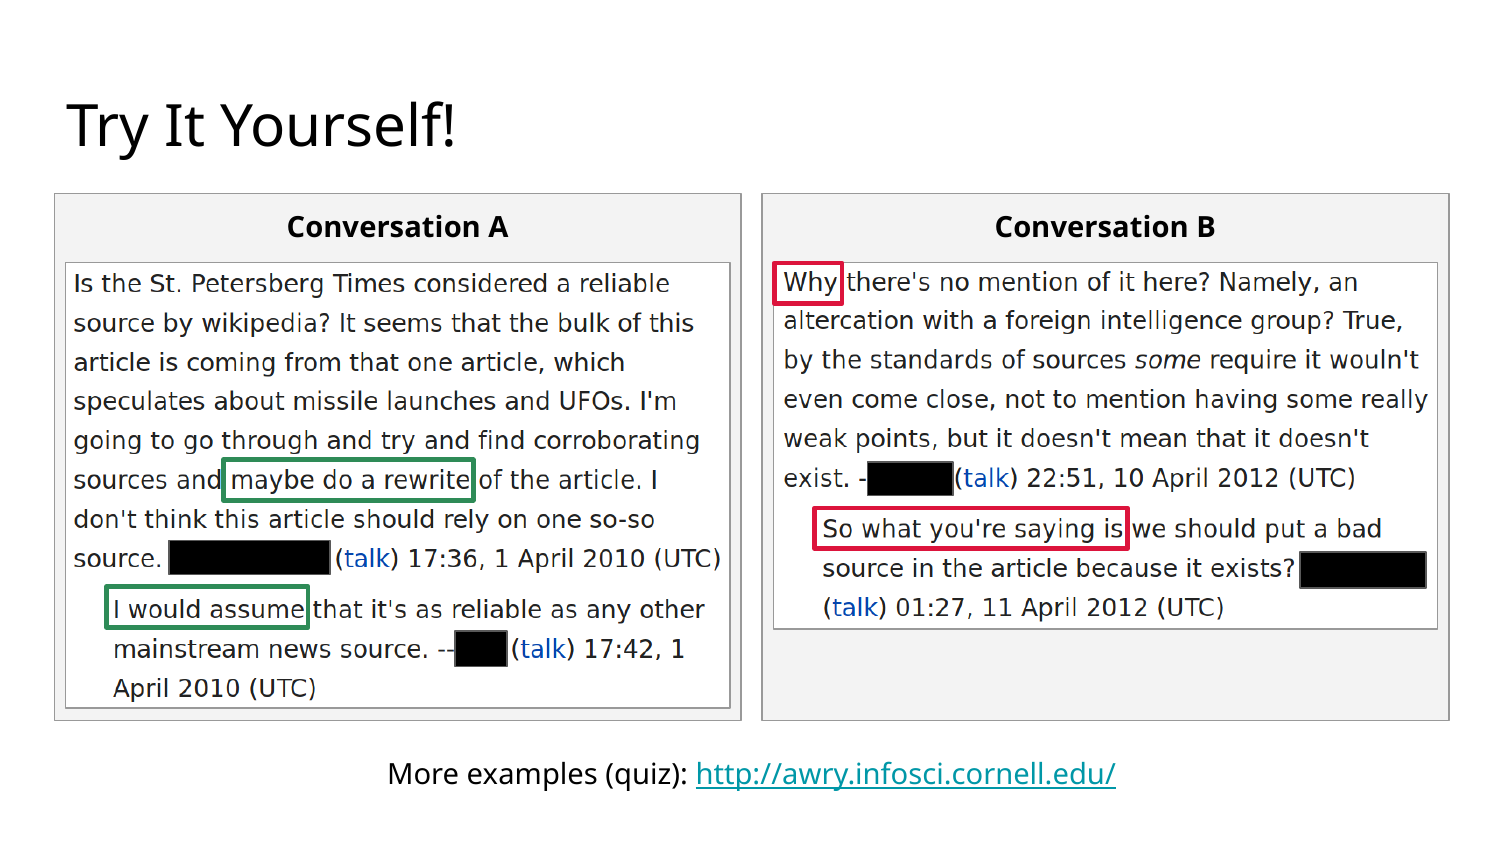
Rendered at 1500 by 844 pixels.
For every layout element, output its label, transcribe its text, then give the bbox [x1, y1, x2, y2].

text_box Conversation A [54, 193, 742, 720]
text_box More examples (quiz): http://awry.infosci.cornell.edu/ [54, 720, 1449, 844]
picture [66, 263, 730, 708]
picture [777, 265, 840, 301]
text_box [1299, 551, 1427, 588]
text_box [867, 461, 953, 496]
text_box [455, 630, 507, 667]
text_box Conversation B [762, 193, 1449, 720]
text_box [168, 540, 330, 575]
picture [774, 263, 1437, 629]
title Try It Yourself! [51, 72, 1449, 167]
